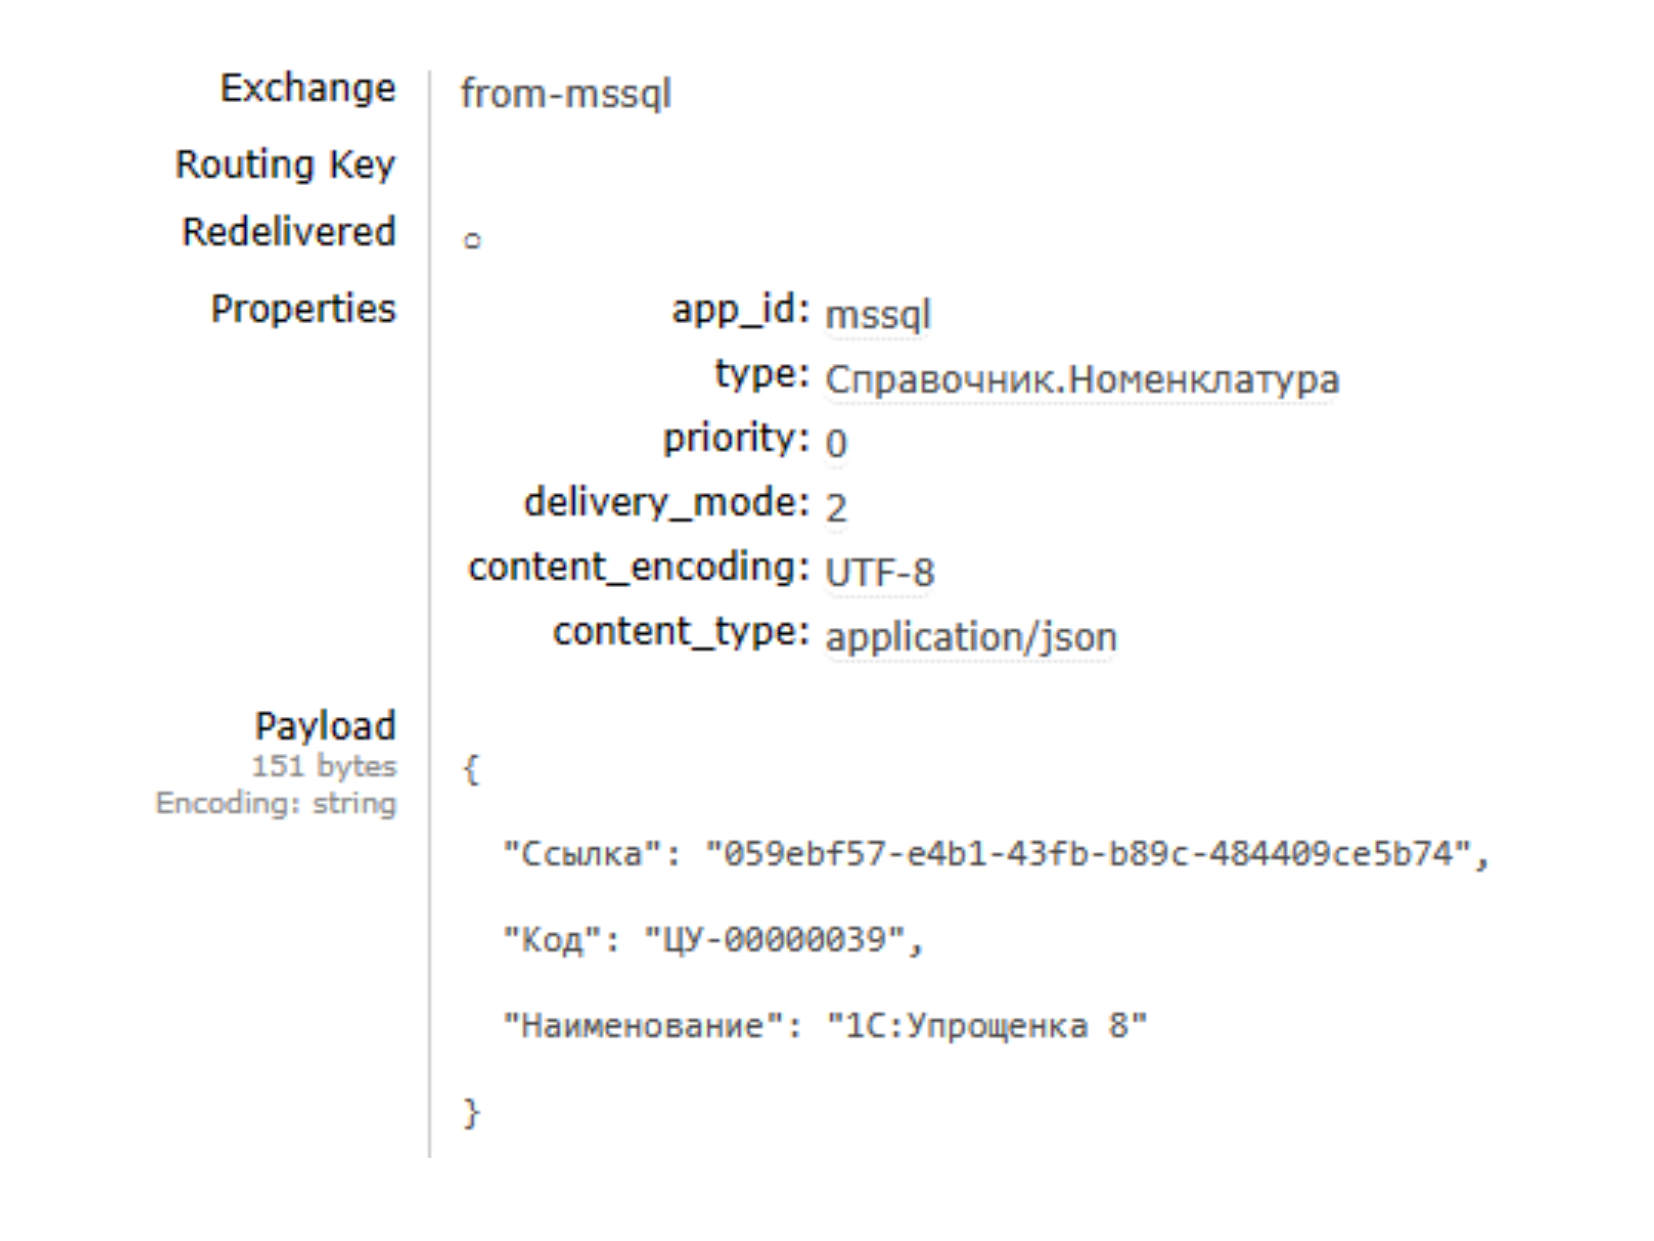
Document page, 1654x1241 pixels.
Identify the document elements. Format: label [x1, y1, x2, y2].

picture [153, 53, 1512, 1158]
